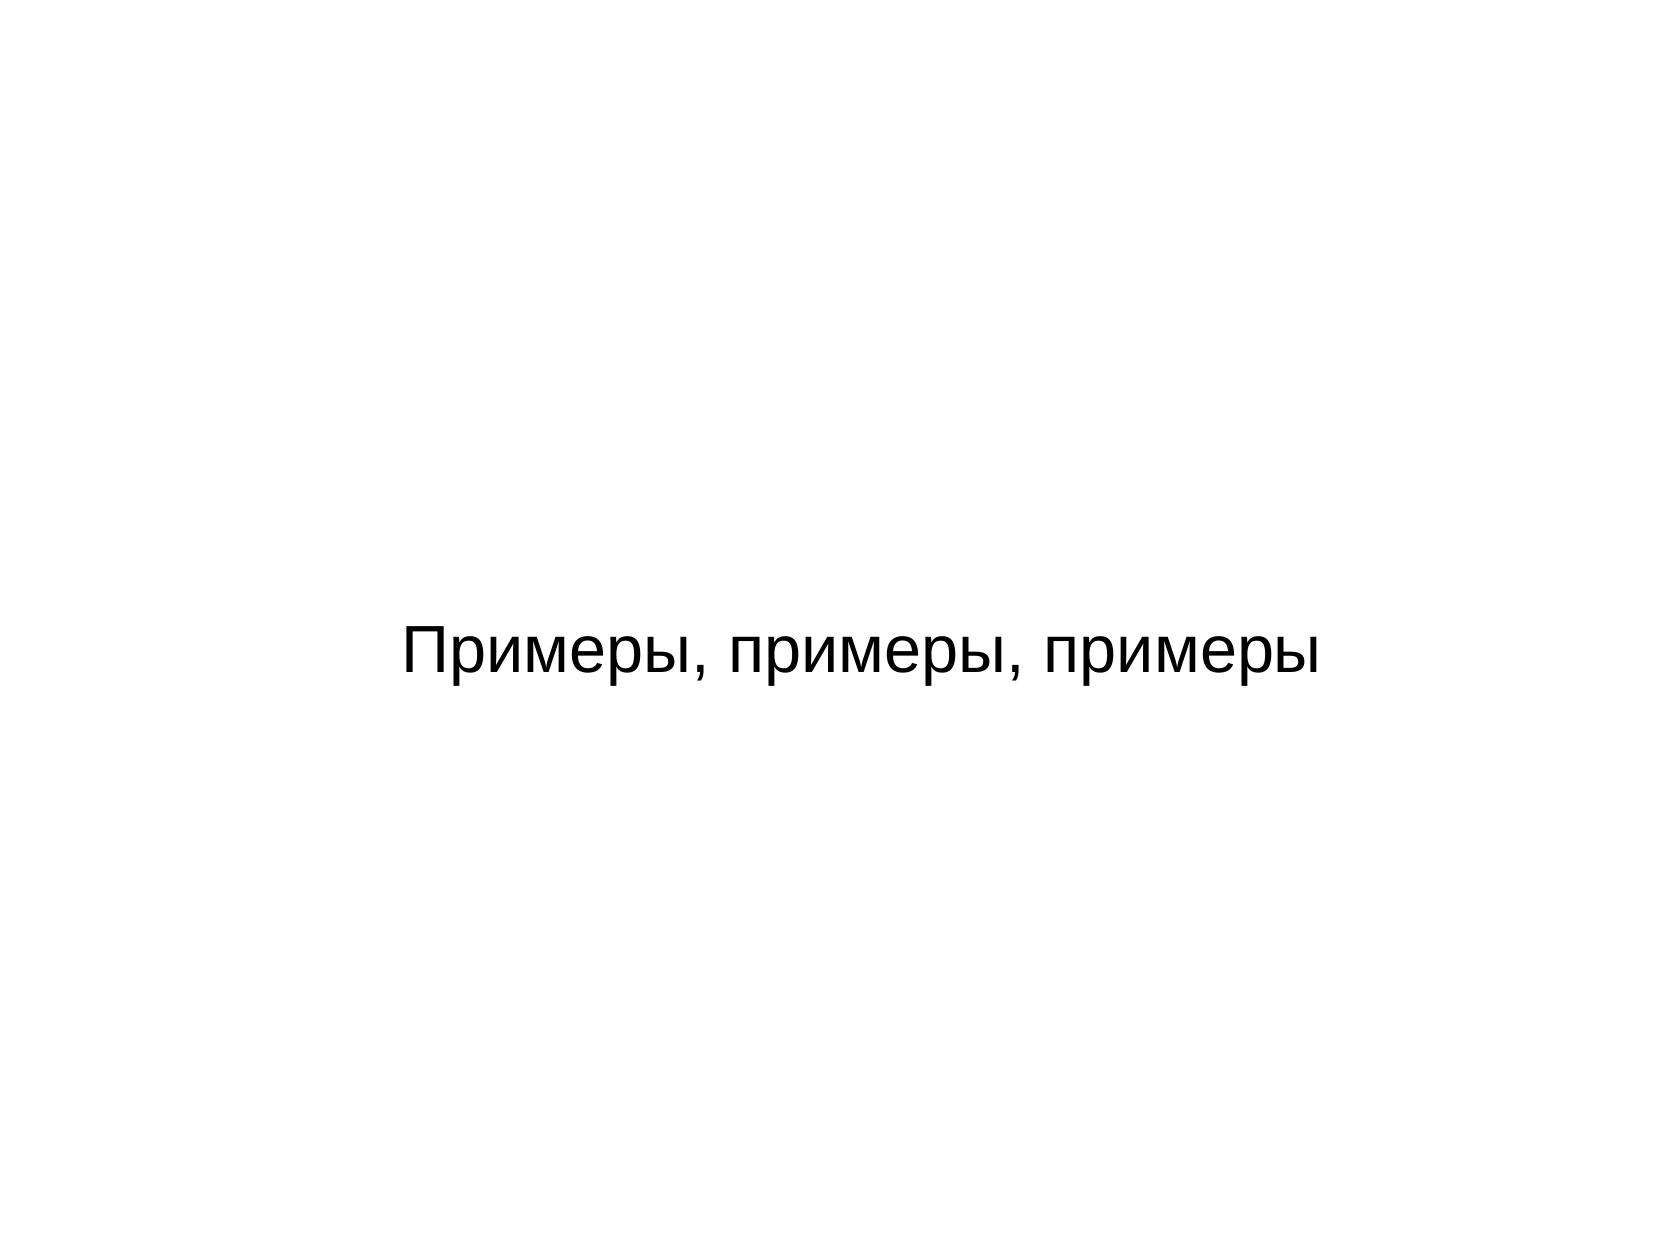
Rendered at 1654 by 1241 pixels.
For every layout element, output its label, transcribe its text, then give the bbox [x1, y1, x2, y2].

list Примеры, примеры, примеры [82, 290, 1571, 1010]
